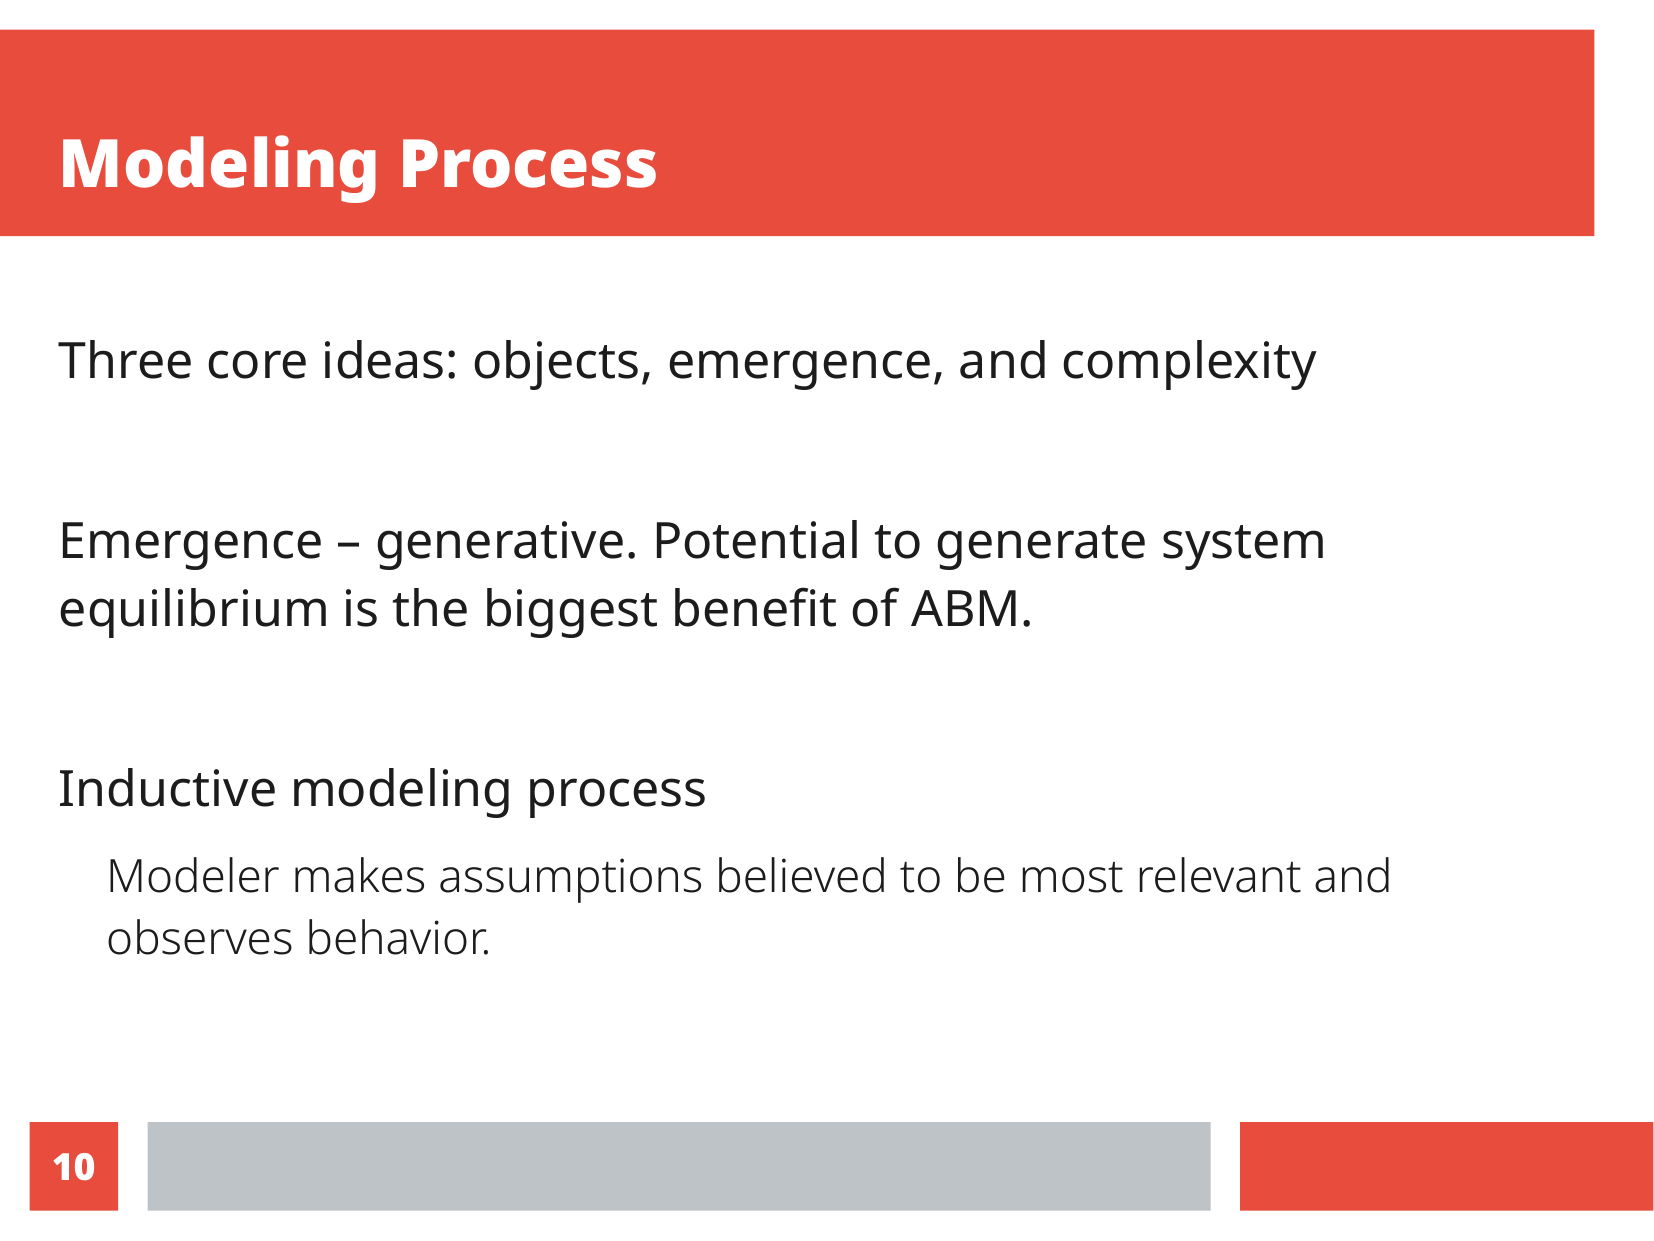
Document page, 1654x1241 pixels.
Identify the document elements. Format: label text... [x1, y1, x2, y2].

list Three core ideas: objects, emergence, and complexity Emergence – generative. Potential to generate system equilibrium is the biggest benefit of ABM. Inductive modeling process Modeler makes assumptions believed to be most relevant and observes behavior. [59, 324, 1565, 1093]
title Modeling Process [59, 59, 1595, 207]
